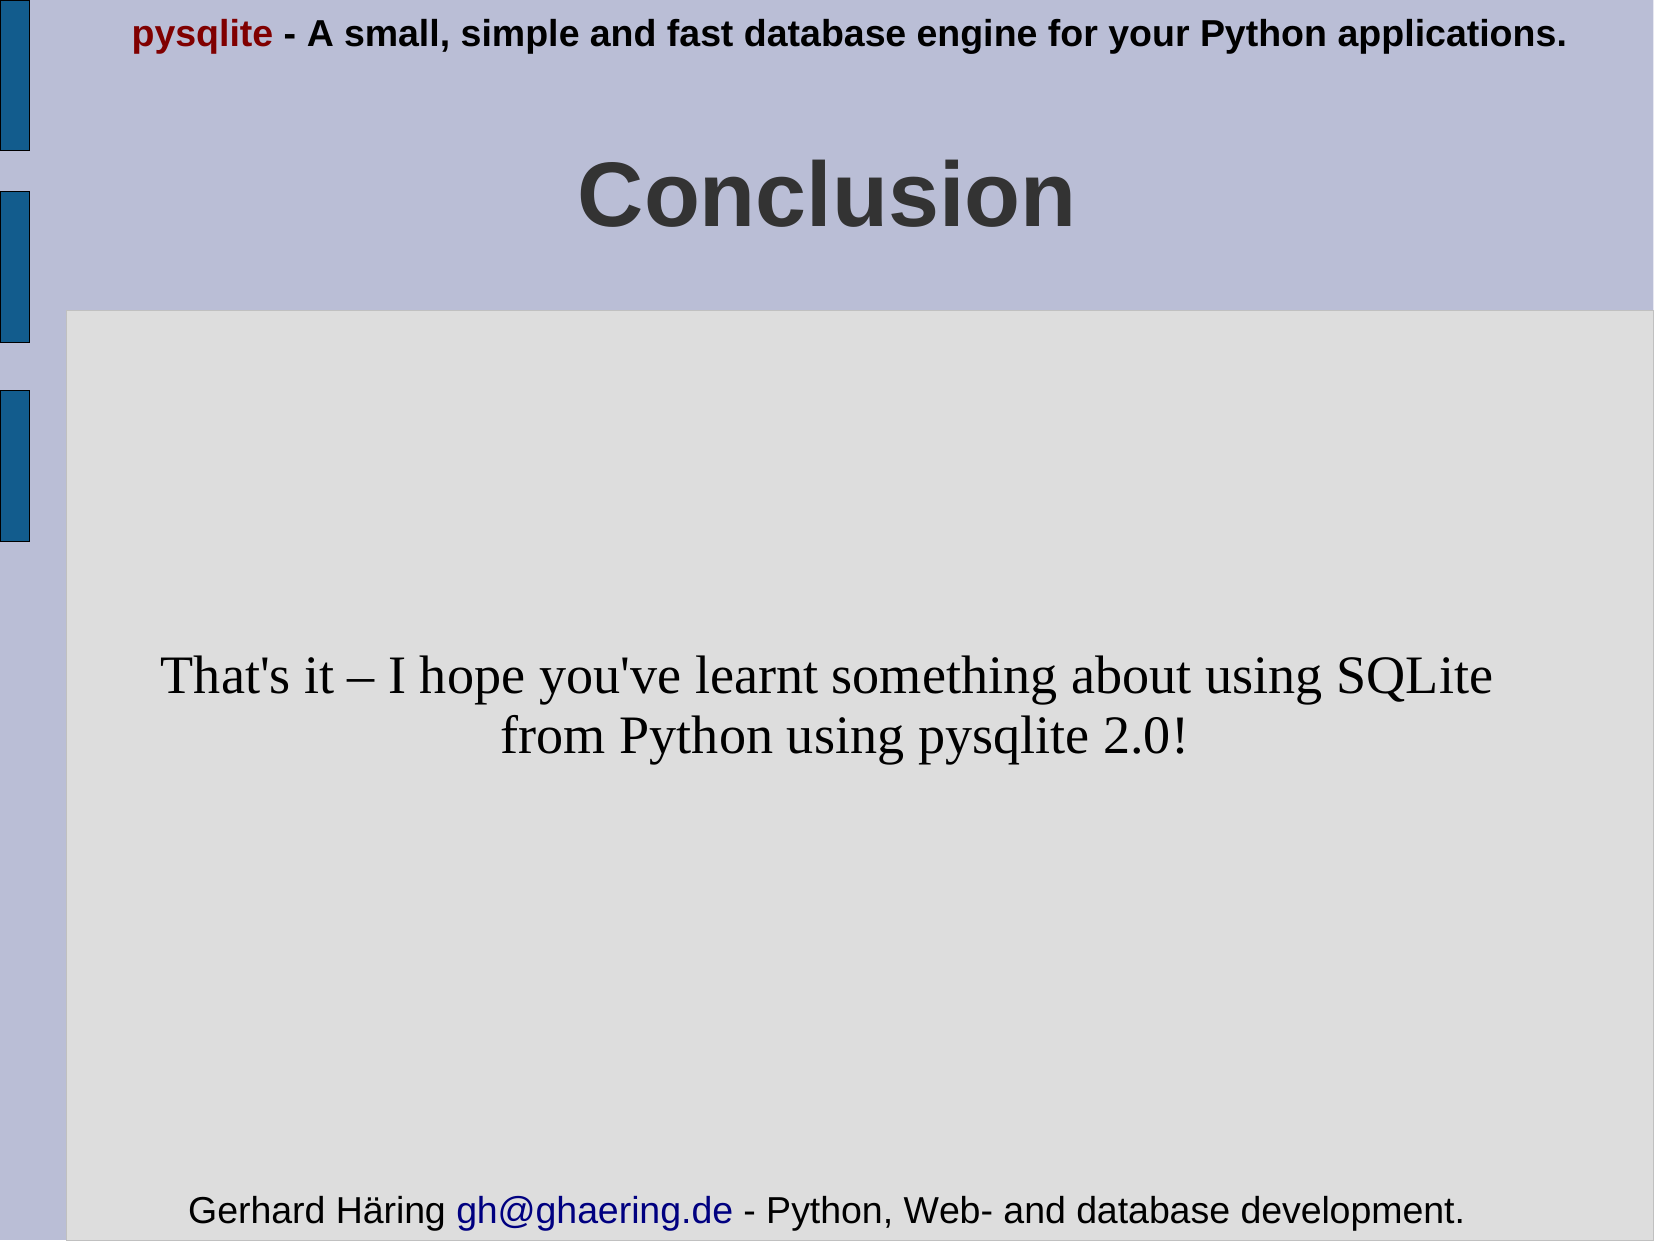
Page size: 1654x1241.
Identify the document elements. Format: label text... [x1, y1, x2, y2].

subtitle That's it – I hope you've learnt something about using SQLite from Python using pysqlite 2.0! [121, 344, 1534, 1127]
title Conclusion [121, 91, 1534, 299]
